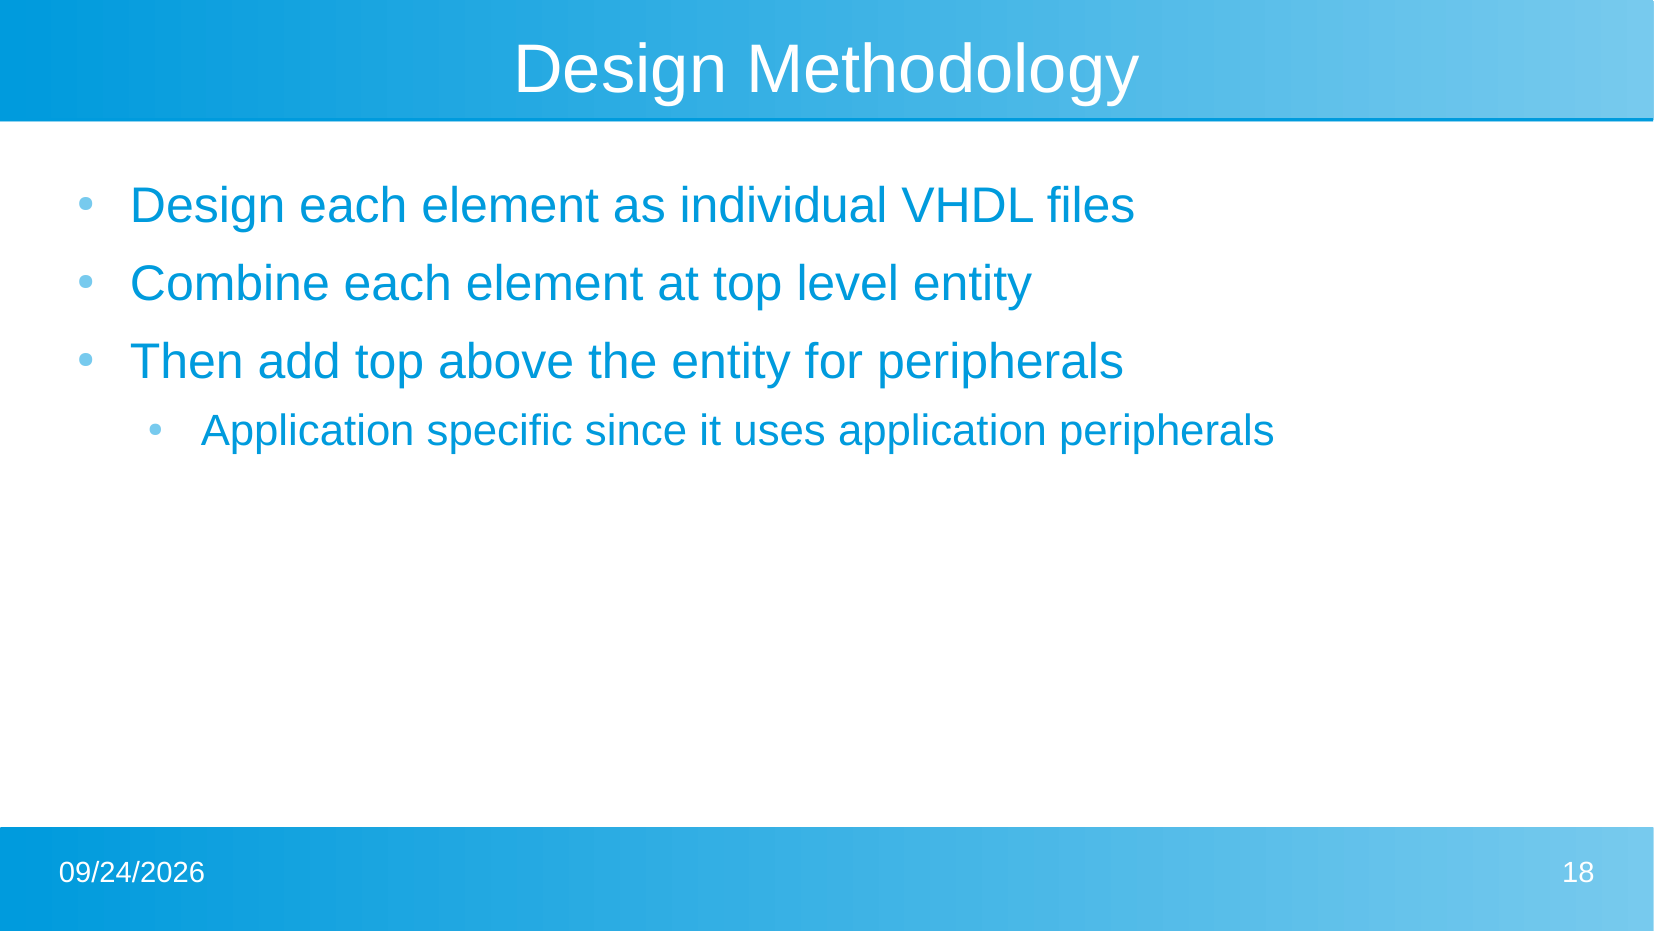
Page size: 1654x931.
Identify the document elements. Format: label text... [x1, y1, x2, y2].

list Design each element as individual VHDL files Combine each element at top level entity Then add top above the entity for peripherals Application specific since it uses application peripherals [59, 177, 1595, 768]
title Design Methodology [59, 29, 1595, 108]
